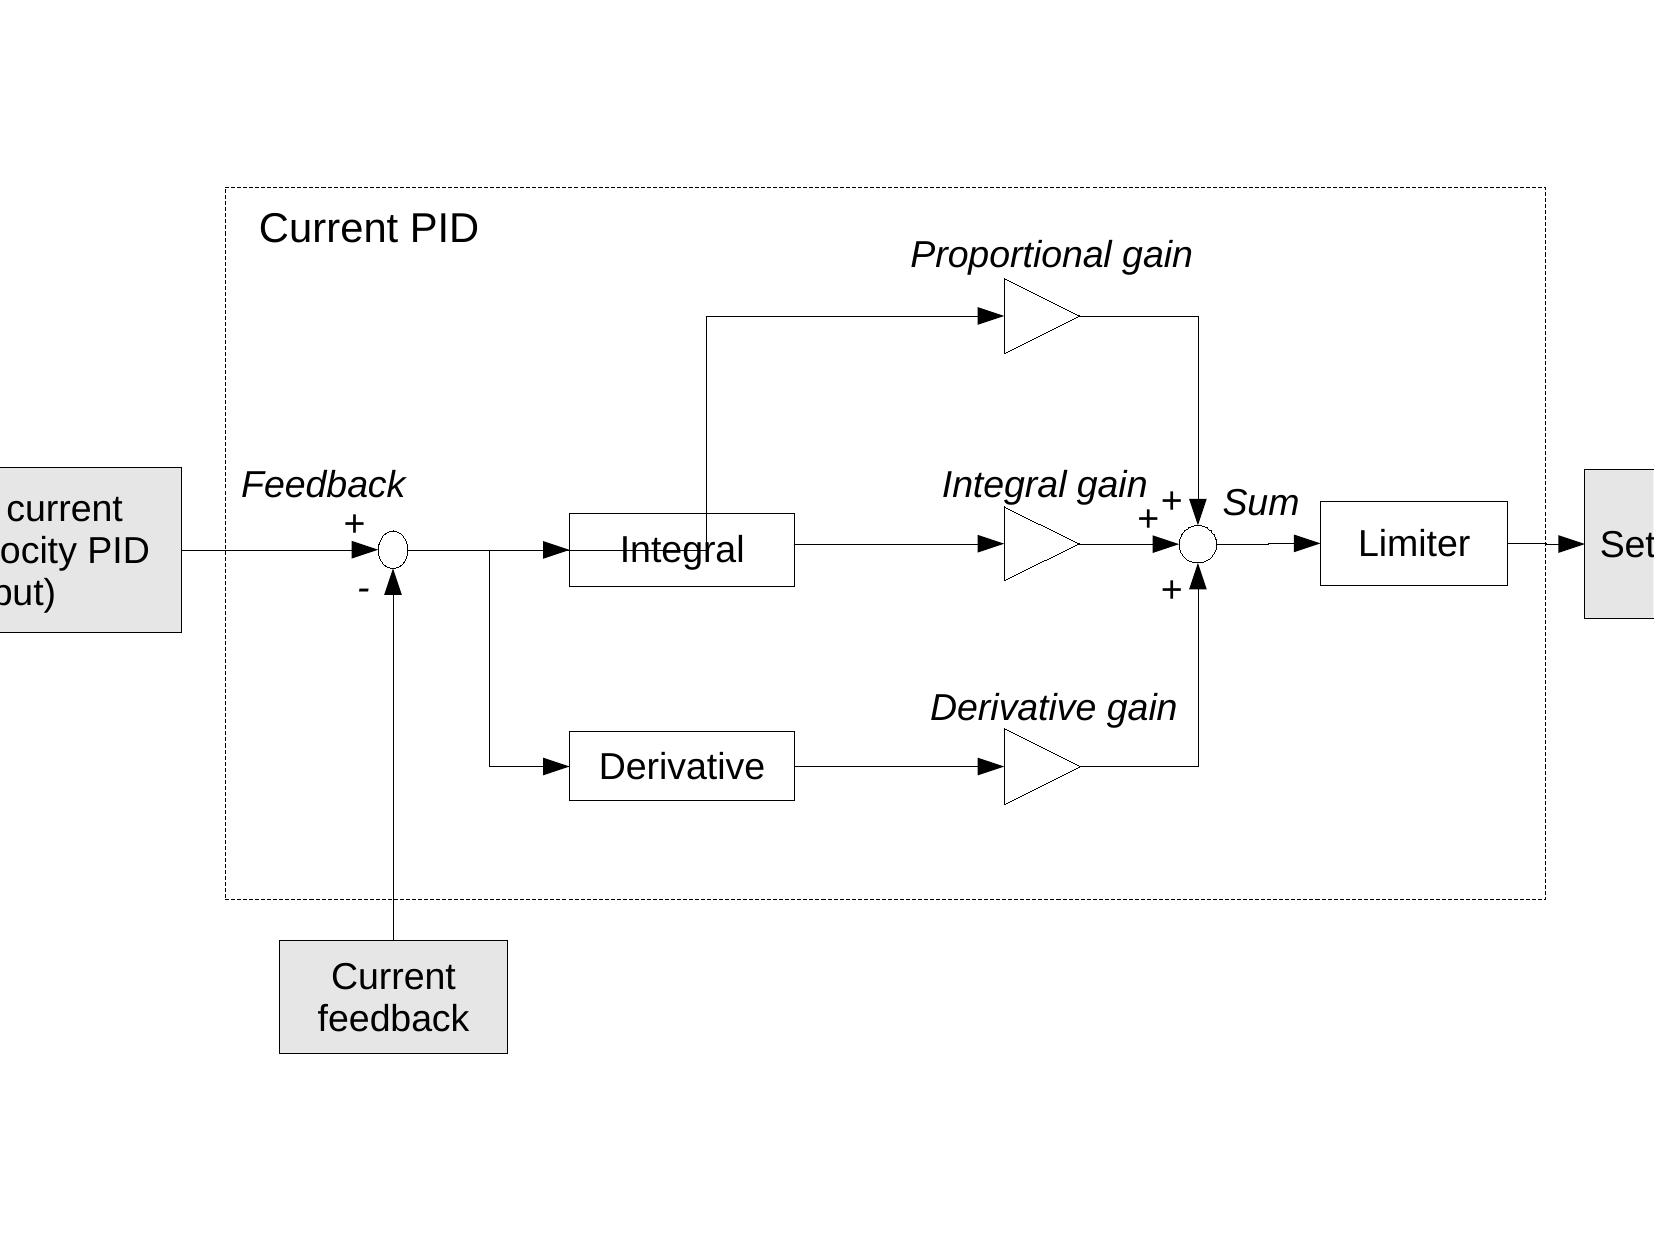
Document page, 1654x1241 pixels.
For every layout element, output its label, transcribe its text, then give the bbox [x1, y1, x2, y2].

text_box Sum [1207, 474, 1321, 531]
text_box Current PID [244, 197, 507, 260]
text_box Set current (velocity PID output) [0, 467, 182, 633]
text_box + [1145, 472, 1213, 530]
text_box Integral [569, 513, 795, 587]
text_box Set PWM [1584, 469, 1654, 619]
text_box + [1122, 490, 1190, 547]
text_box [0, 150, 1654, 1126]
text_box Integral gain [927, 456, 1265, 514]
text_box Limiter [1320, 501, 1508, 586]
text_box Integral [569, 513, 706, 550]
text_box Derivative [569, 731, 795, 801]
text_box Derivative gain [915, 678, 1253, 736]
text_box Feedback [226, 455, 458, 513]
text_box Proportional gain [895, 225, 1234, 283]
text_box + [1145, 560, 1213, 618]
text_box + [328, 494, 404, 552]
text_box - [342, 559, 410, 617]
text_box Current feedback [279, 940, 508, 1054]
